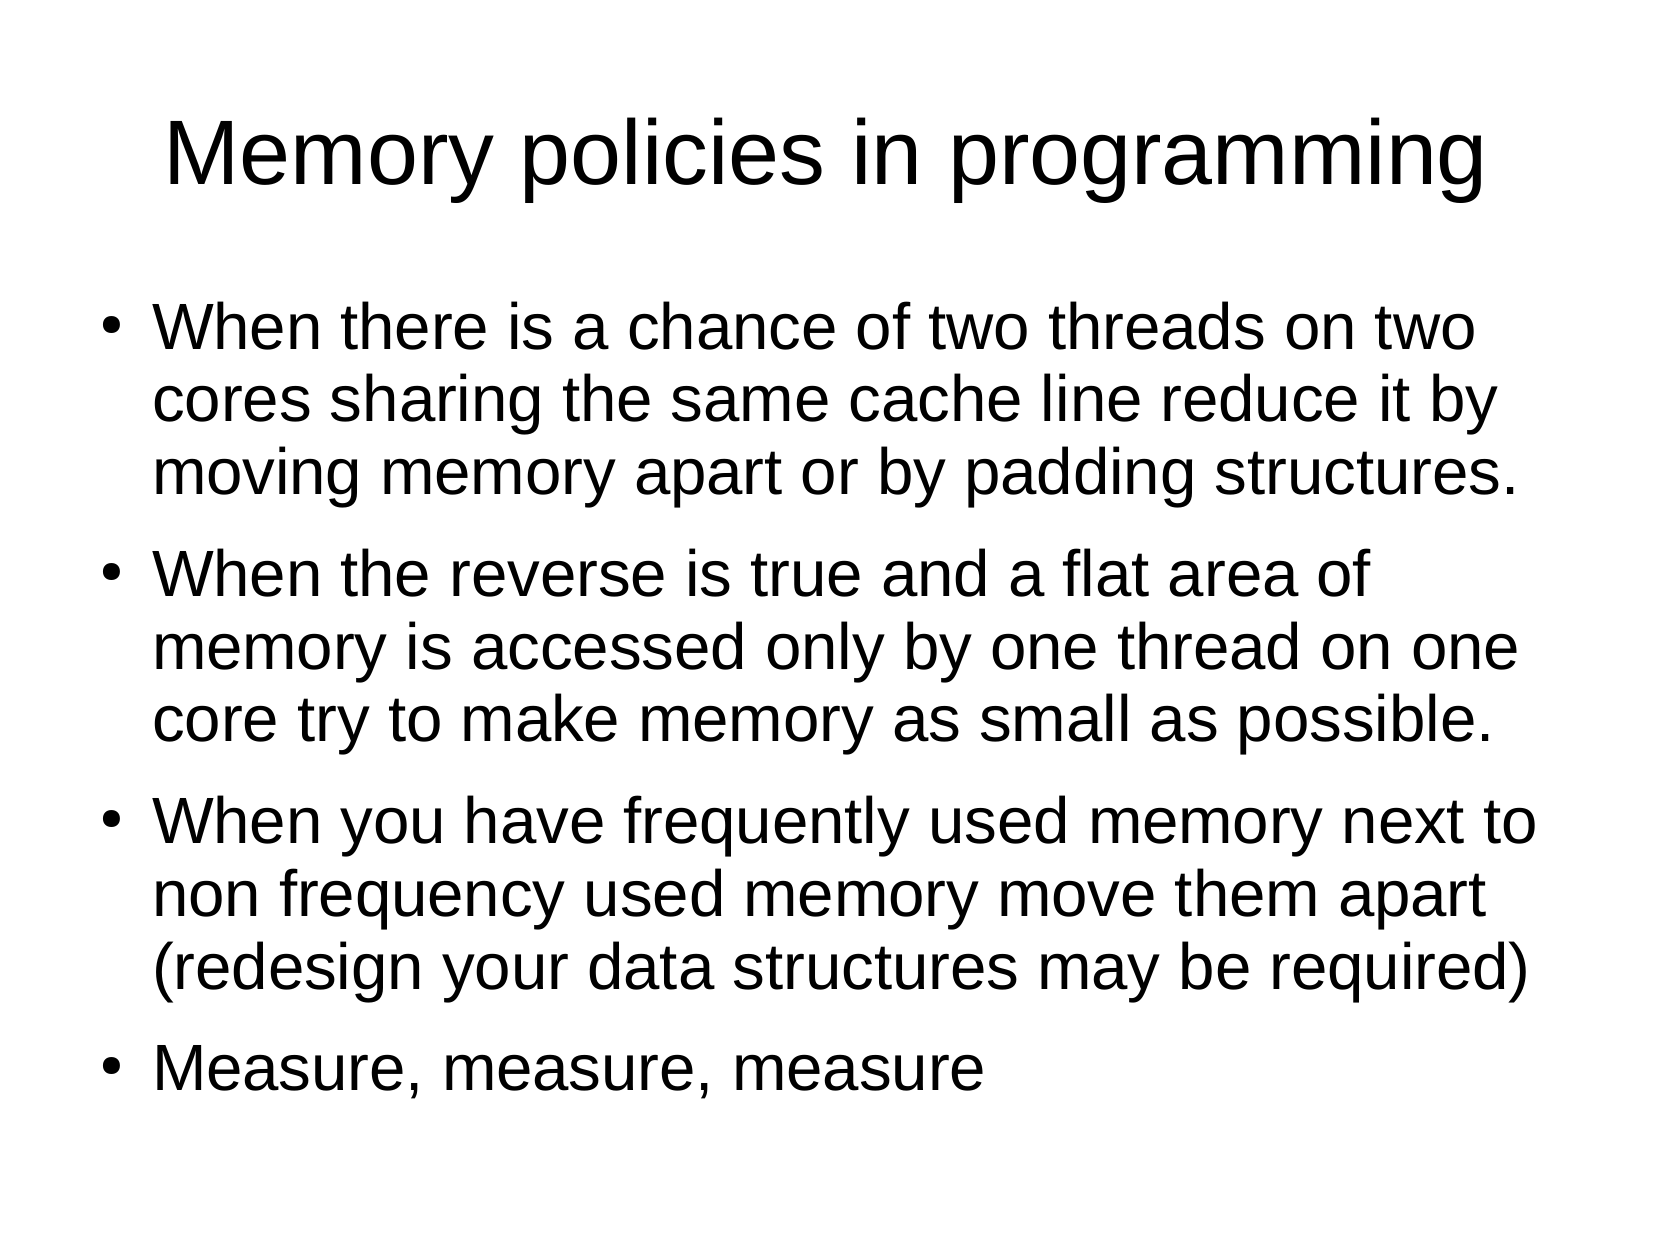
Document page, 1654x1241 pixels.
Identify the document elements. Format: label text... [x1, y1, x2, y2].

title Memory policies in programming [82, 49, 1571, 257]
list When there is a chance of two threads on two cores sharing the same cache line reduce it by moving memory apart or by padding structures. When the reverse is true and a flat area of memory is accessed only by one thread on one core try to make memory as small as possible. When you have frequently used memory next to non frequency used memory move them apart (redesign your data structures may be required) Measure, measure, measure [82, 290, 1571, 1109]
